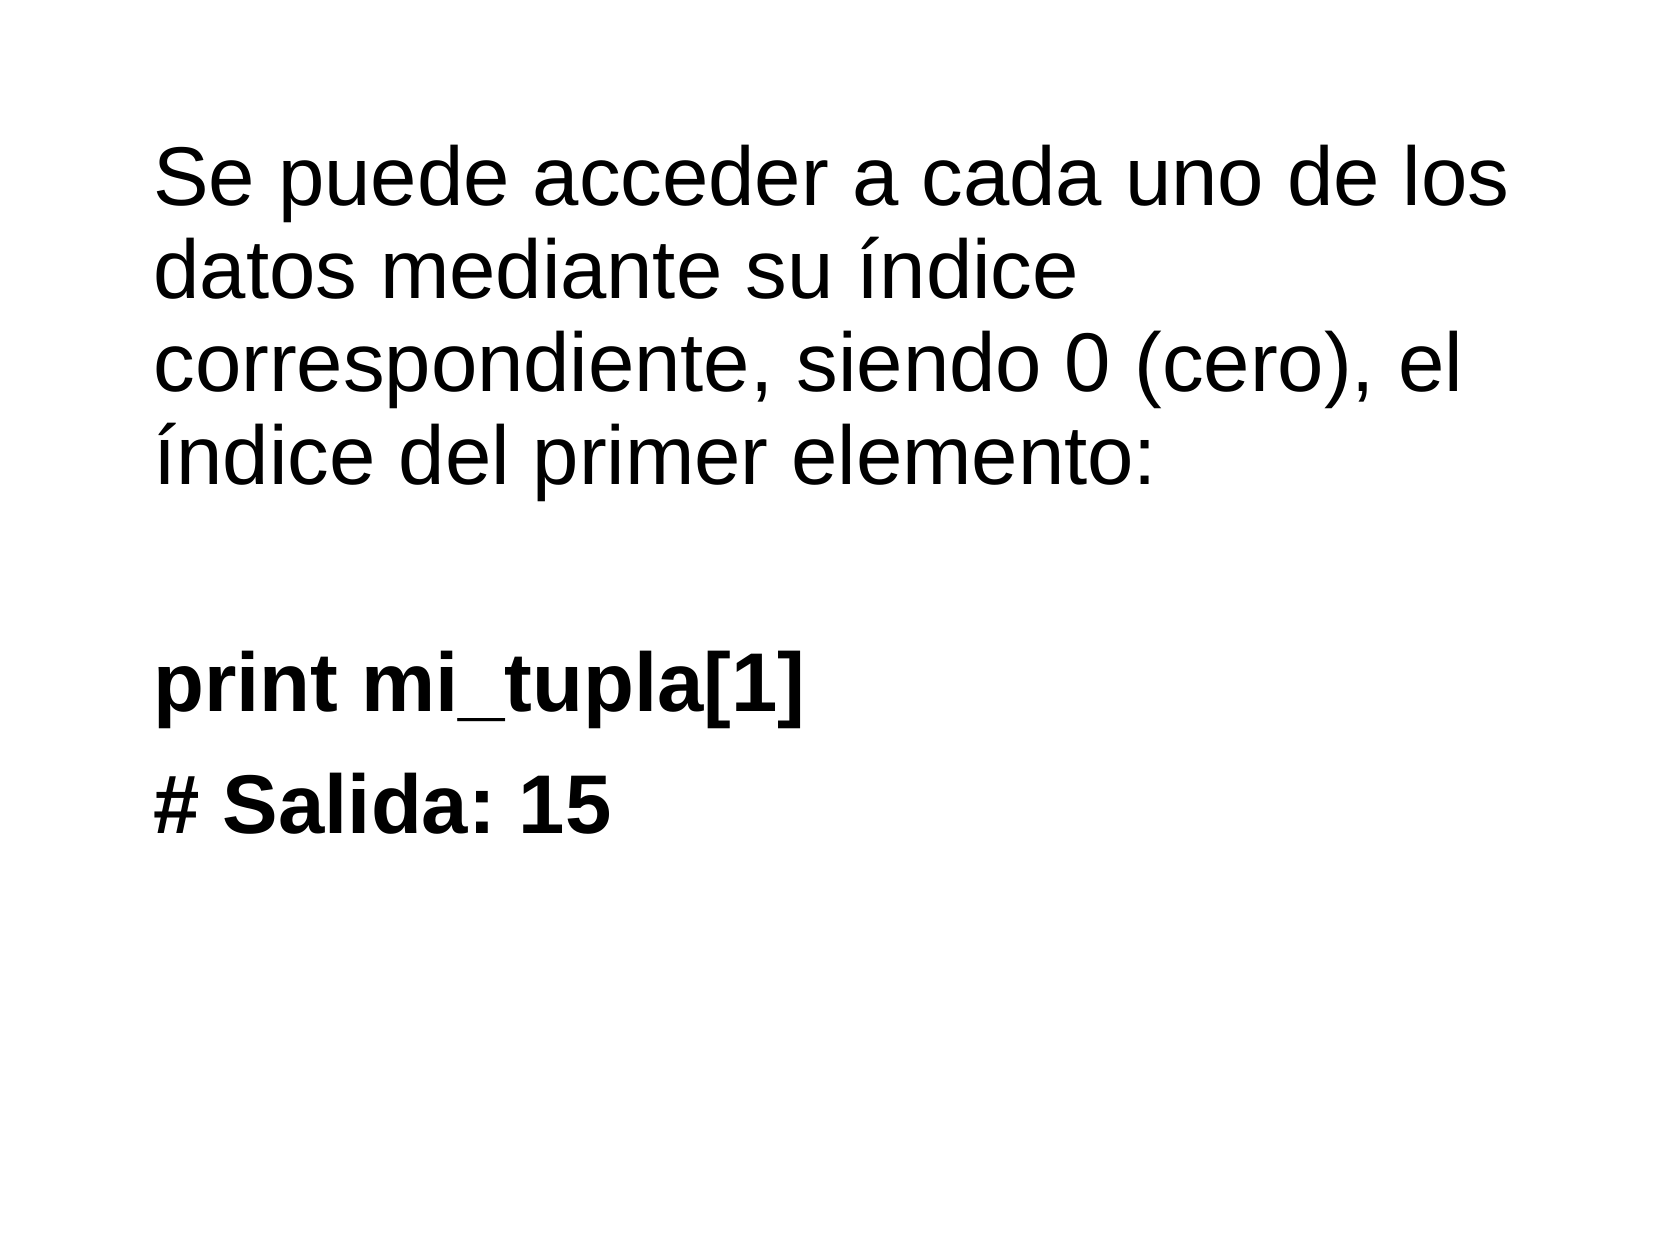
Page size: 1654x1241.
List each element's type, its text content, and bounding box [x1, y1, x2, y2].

list Se puede acceder a cada uno de los datos mediante su índice correspondiente, siendo 0 (cero), el índice del primer elemento: print mi_tupla[1] # Salida: 15 [82, 129, 1571, 1123]
